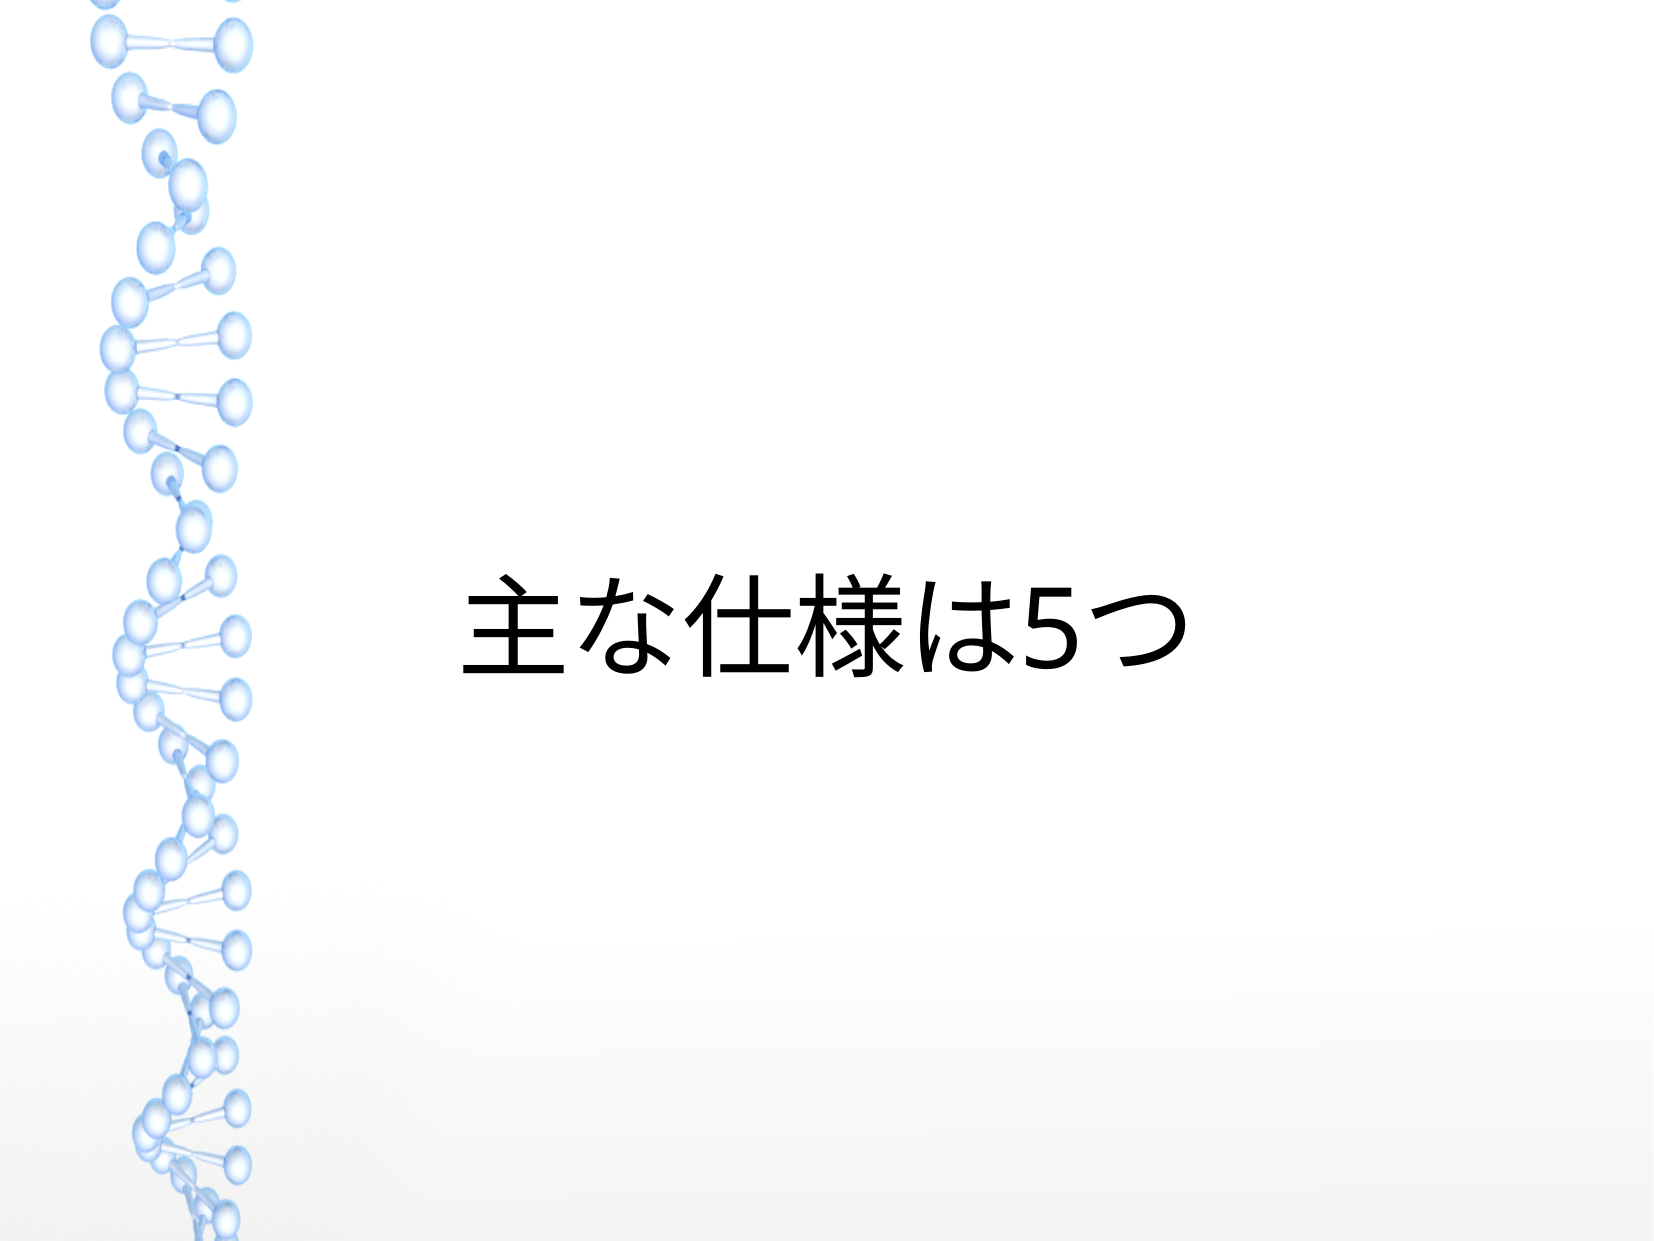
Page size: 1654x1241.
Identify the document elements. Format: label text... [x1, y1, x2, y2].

picture [0, 0, 1654, 1241]
subtitle 主な仕様は5つ [162, 134, 1492, 1106]
